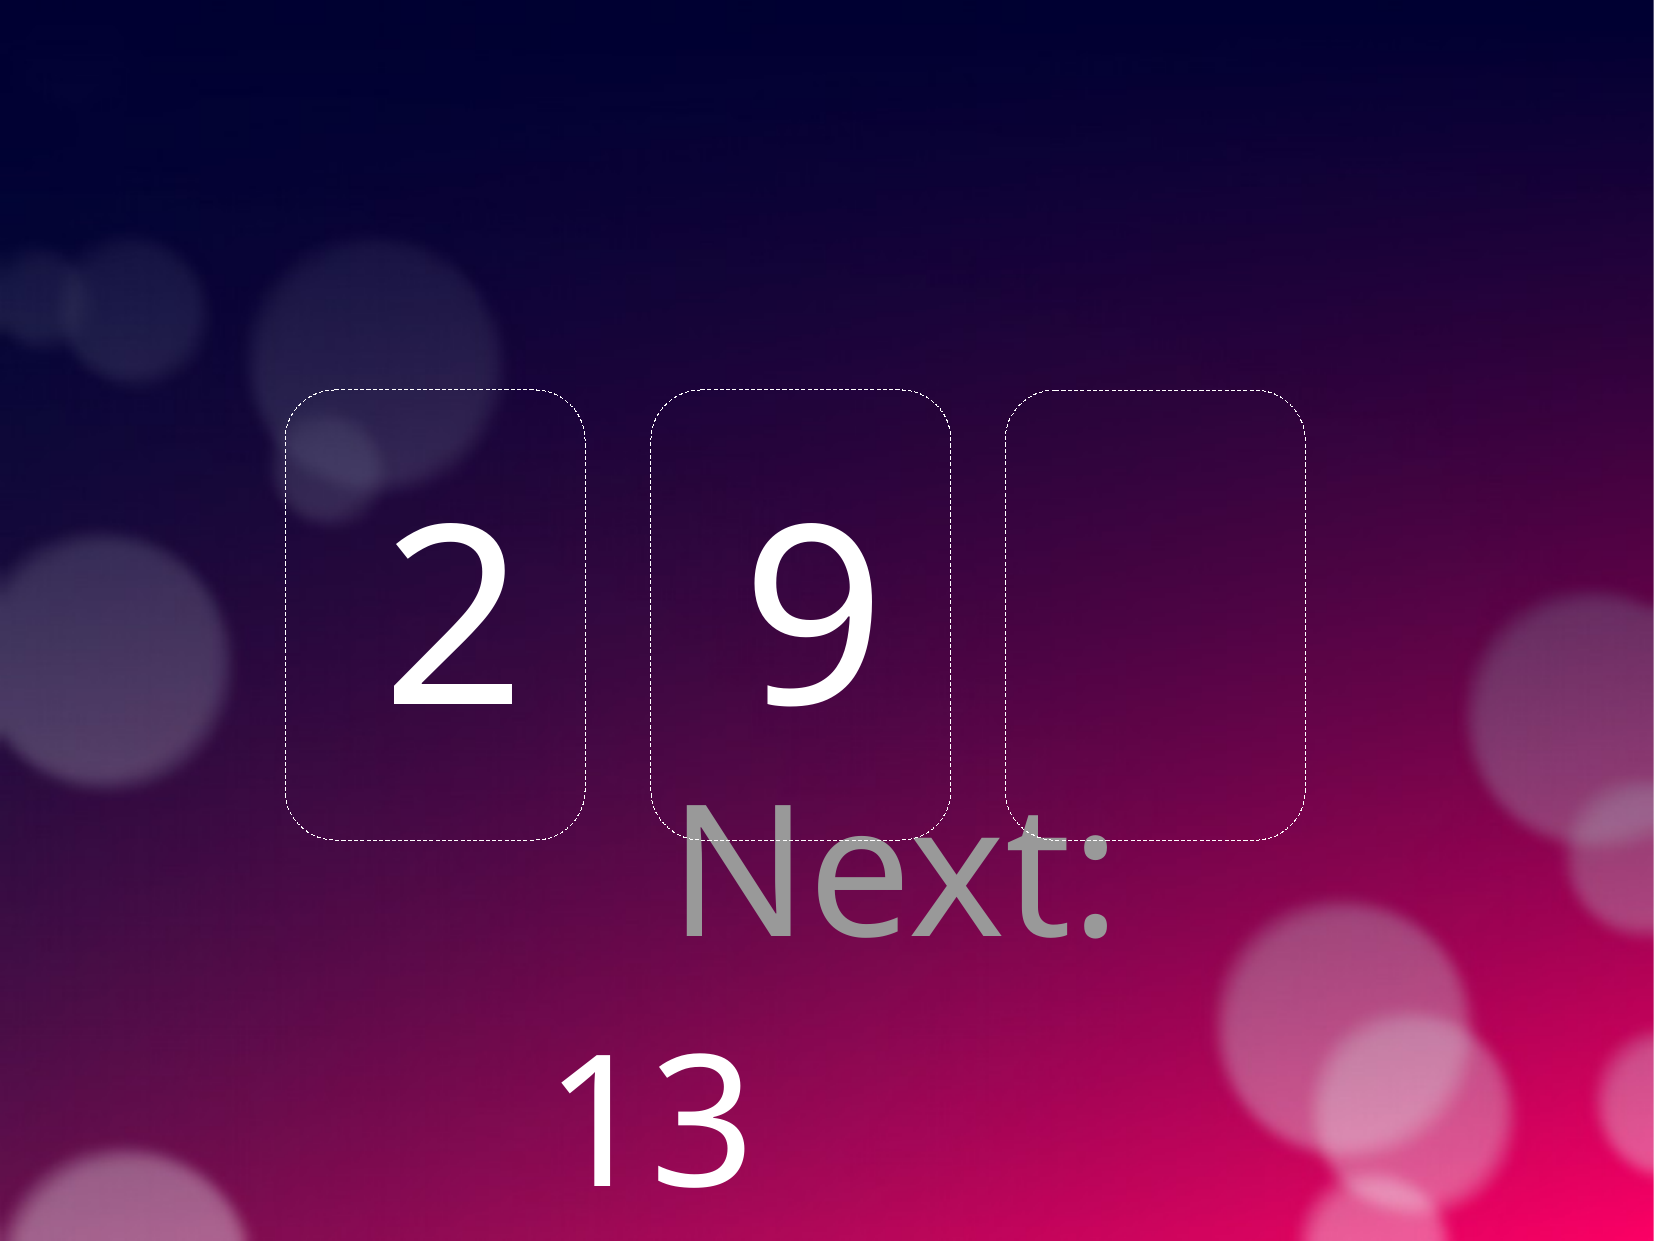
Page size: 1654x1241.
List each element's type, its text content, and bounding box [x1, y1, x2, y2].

title 2 [165, 360, 541, 856]
picture [0, 0, 1654, 1241]
title Next: 13 [510, 839, 1366, 1141]
title 9 [541, 360, 901, 856]
